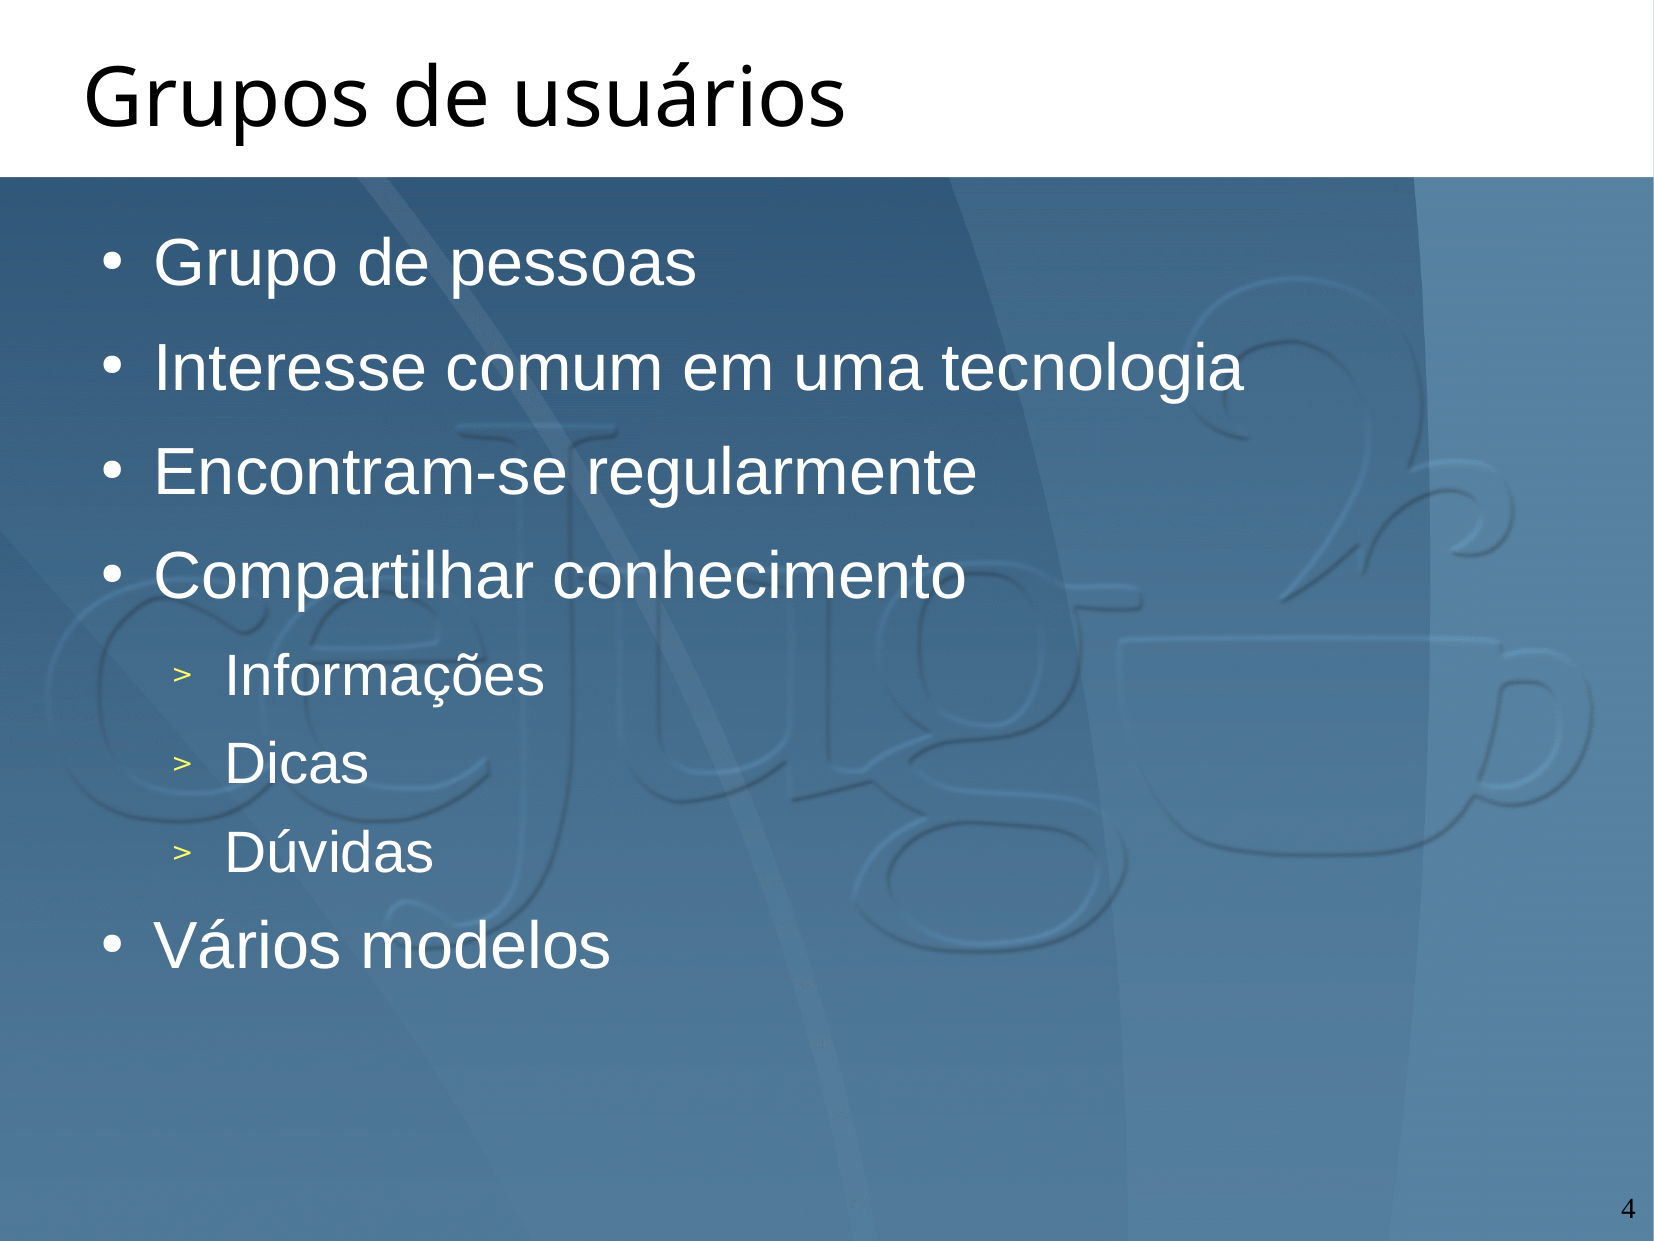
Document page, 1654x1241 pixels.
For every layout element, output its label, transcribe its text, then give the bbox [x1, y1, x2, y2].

picture [0, 178, 1654, 1241]
list Grupo de pessoas Interesse comum em uma tecnologia Encontram-se regularmente Compartilhar conhecimento Informações Dicas Dúvidas Vários modelos [82, 225, 1571, 984]
title Grupos de usuários [82, 0, 1571, 198]
